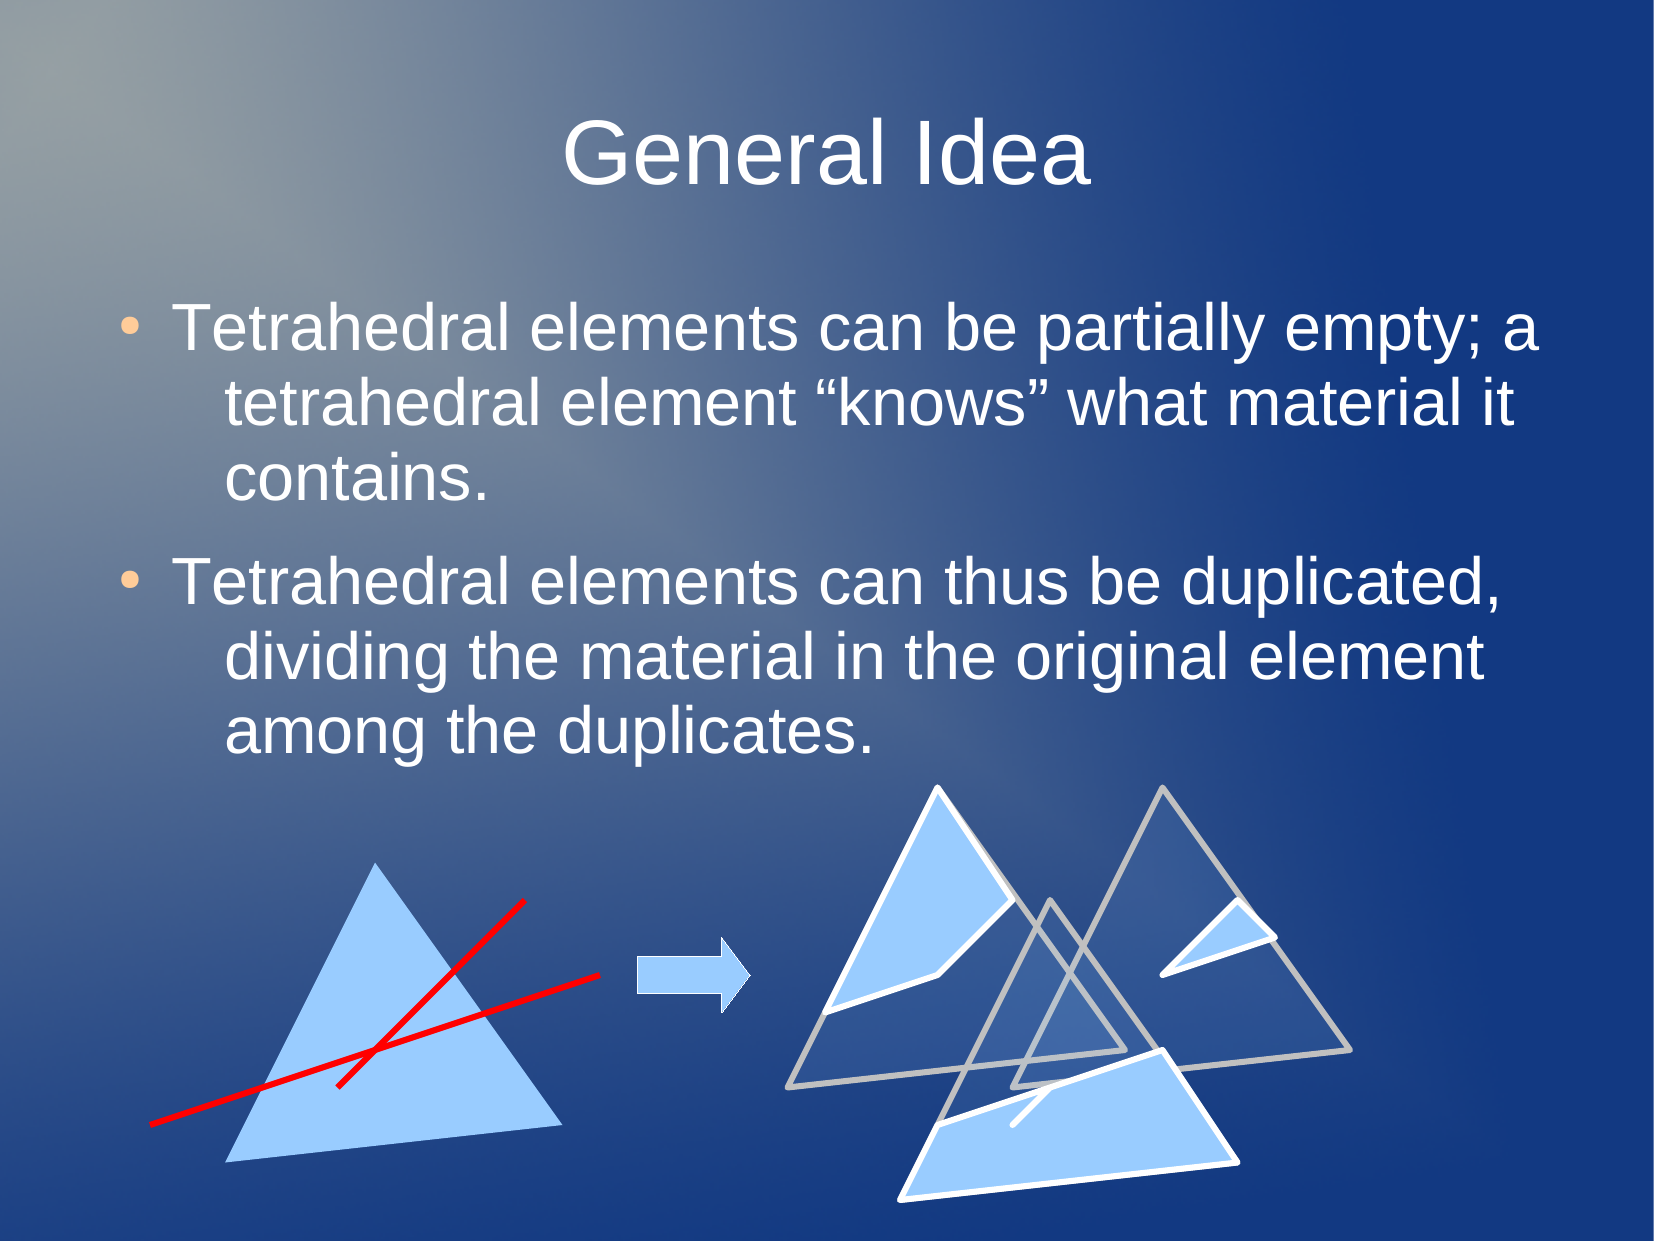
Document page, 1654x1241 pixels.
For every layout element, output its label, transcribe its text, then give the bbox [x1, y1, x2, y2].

list Tetrahedral elements can be partially empty; a tetrahedral element “knows” what material it contains. Tetrahedral elements can thus be duplicated, dividing the material in the original element among the duplicates. [82, 290, 1571, 1094]
picture [0, 0, 1654, 1241]
title General Idea [82, 56, 1571, 250]
text_box [900, 1050, 1238, 1201]
text_box [637, 937, 751, 1013]
text_box [1162, 900, 1276, 976]
text_box [225, 1017, 563, 1163]
text_box [390, 975, 482, 1041]
text_box [825, 787, 1013, 1013]
text_box [264, 862, 451, 1083]
